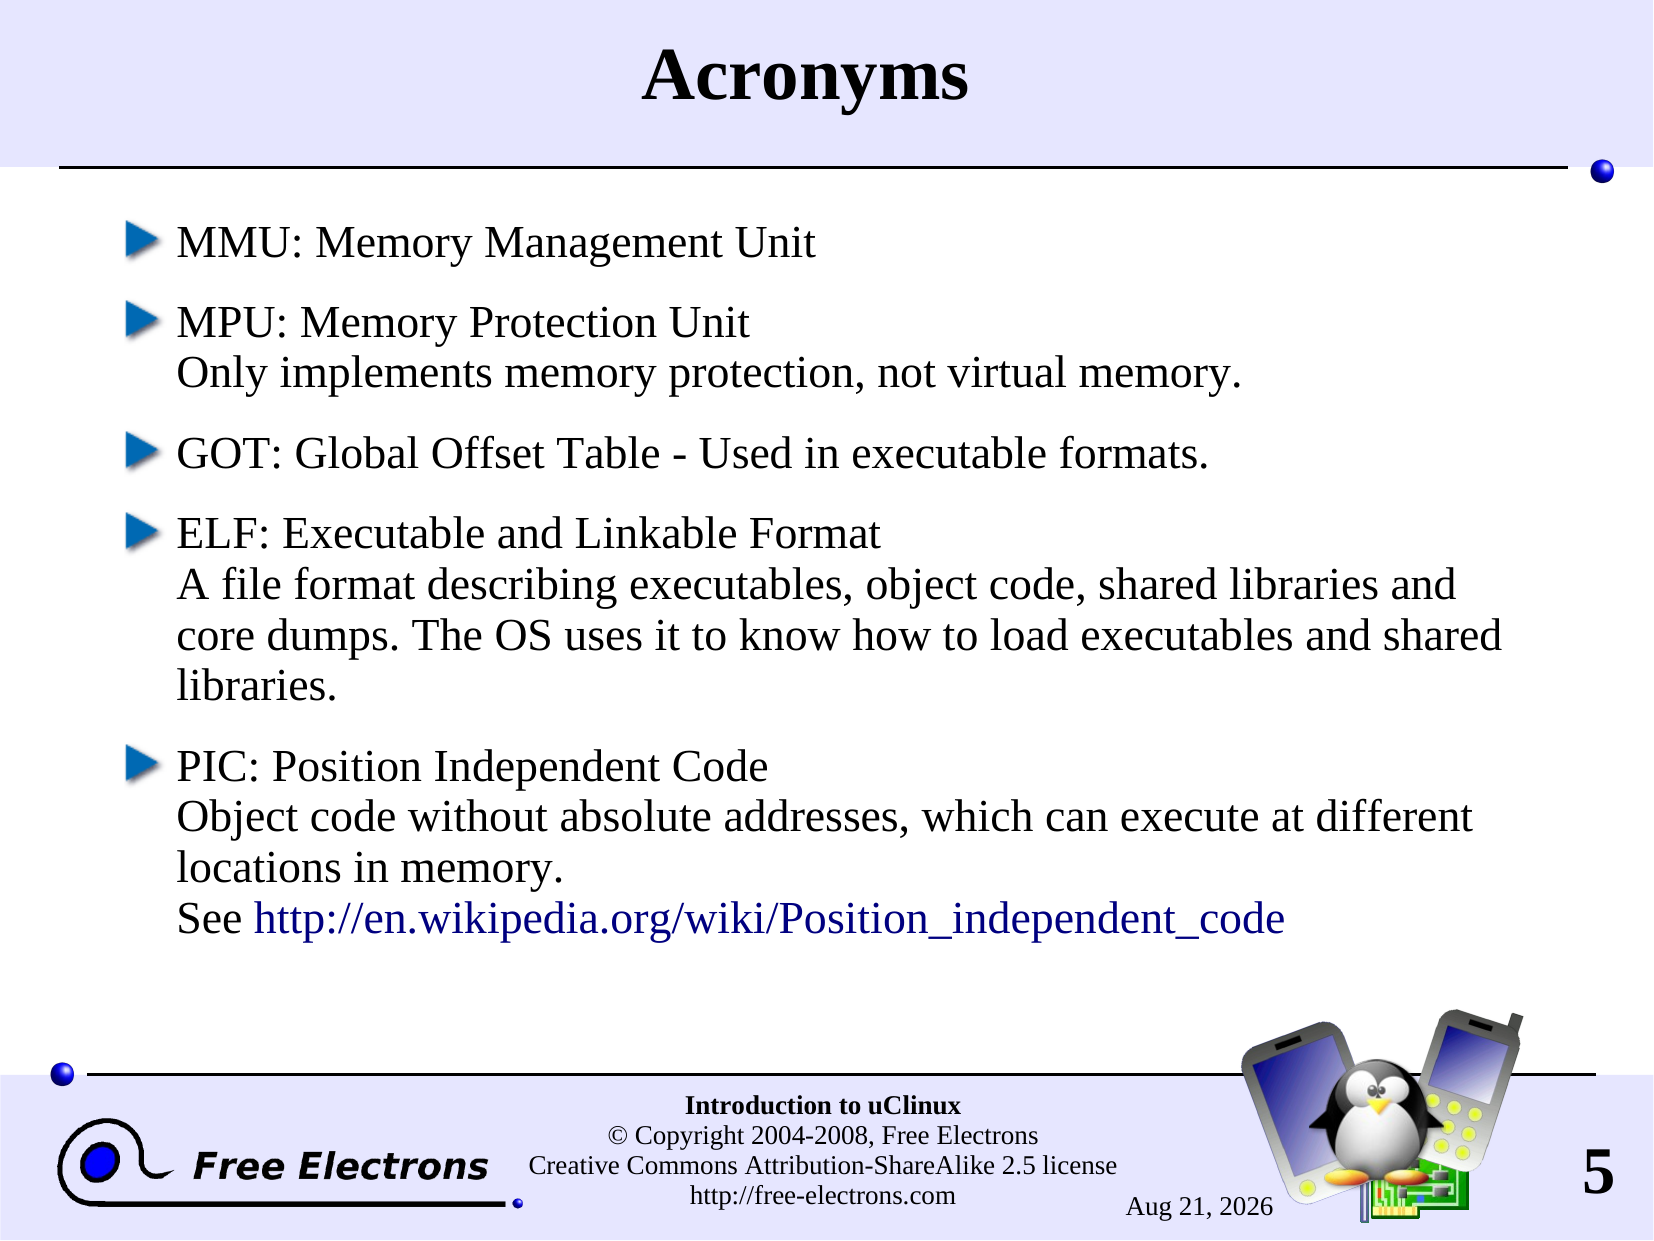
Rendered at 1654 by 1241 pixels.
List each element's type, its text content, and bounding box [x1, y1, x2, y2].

list MMU: Memory Management Unit MPU: Memory Protection Unit Only implements memory protection, not virtual memory. GOT: Global Offset Table - Used in executable formats. ELF: Executable and Linkable Format A file format describing executables, object code, shared libraries and core dumps. The OS uses it to know how to load executables and shared libraries. PIC: Position Independent Code Object code without absolute addresses, which can execute at different locations in memory. See http://en.wikipedia.org/wiki/Position_independent_code [105, 216, 1518, 1066]
title Acronyms [60, 25, 1551, 124]
picture [1231, 1007, 1538, 1241]
picture [50, 1107, 527, 1216]
